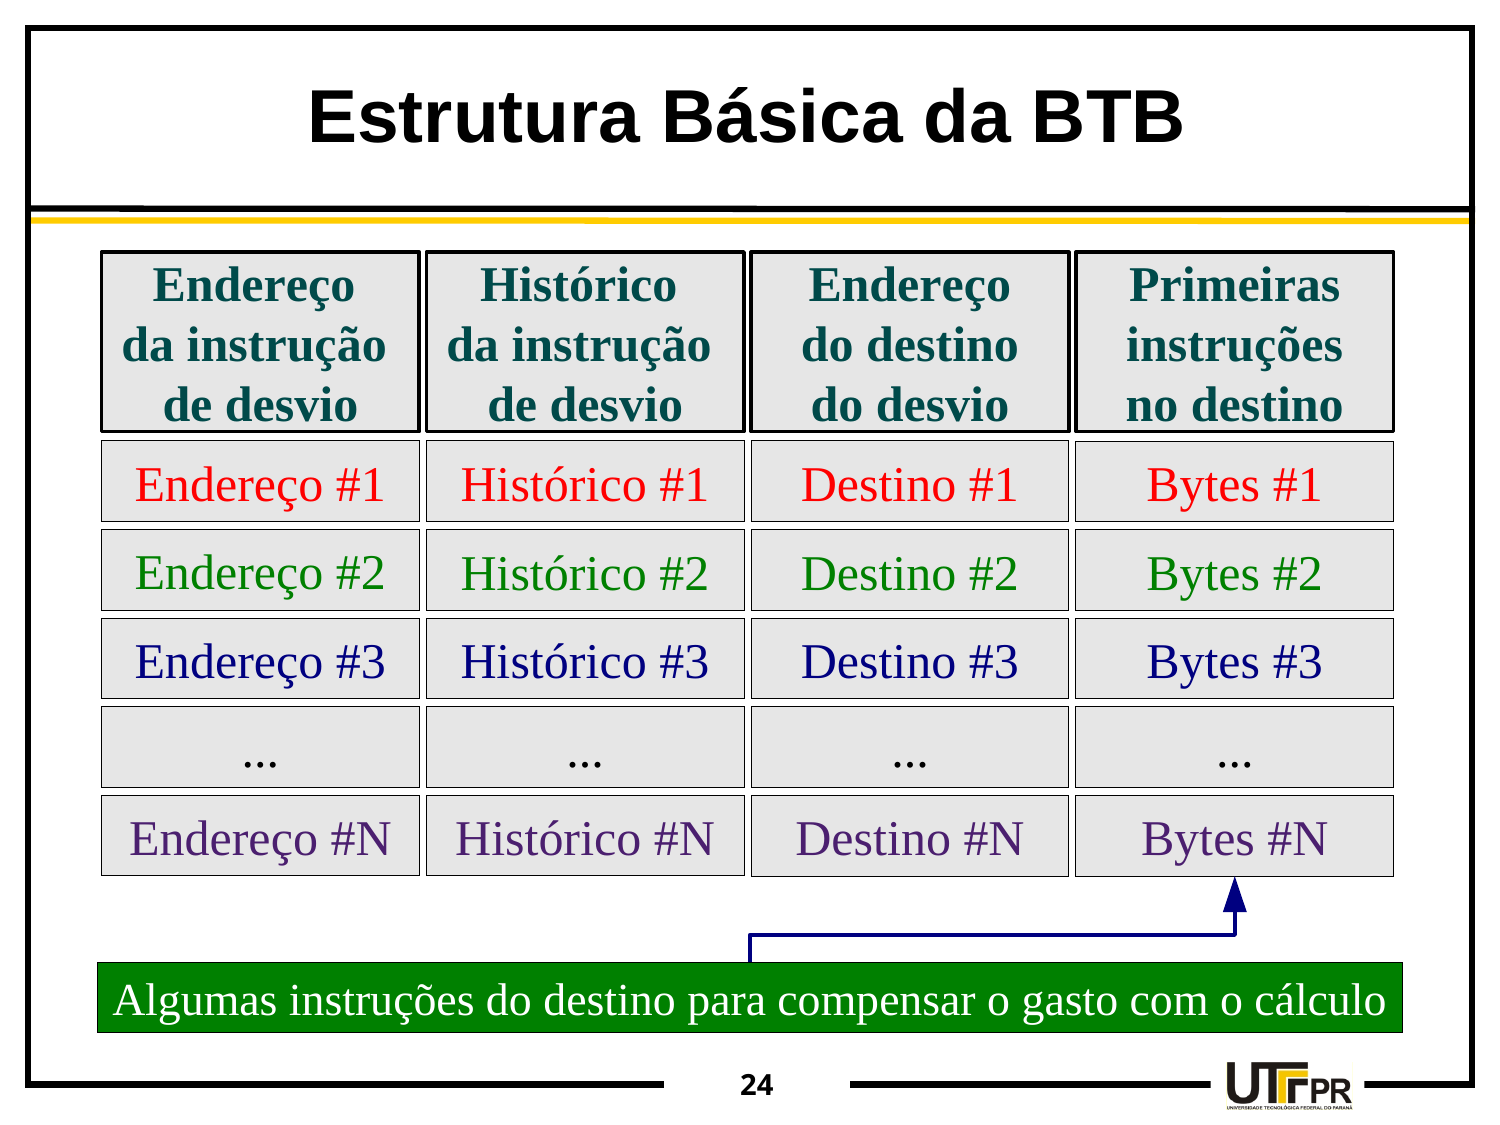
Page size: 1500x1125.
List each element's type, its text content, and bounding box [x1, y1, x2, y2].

text_box Bytes #1 [1075, 441, 1394, 522]
title Estrutura Básica da BTB [23, 35, 1471, 201]
picture [1226, 1062, 1353, 1110]
text_box ... [1075, 706, 1394, 788]
text_box ... [101, 706, 420, 788]
text_box Endereço do destino do desvio [751, 252, 1069, 432]
text_box Destino #1 [751, 440, 1069, 522]
text_box Destino #2 [751, 529, 1069, 611]
text_box Histórico #3 [426, 618, 745, 699]
text_box Histórico #1 [426, 440, 745, 522]
text_box Histórico da instrução de desvio [426, 251, 745, 432]
text_box Endereço #2 [101, 529, 420, 611]
text_box Histórico #N [426, 795, 745, 876]
text_box Primeiras instruções no destino [1075, 252, 1394, 432]
text_box Destino #3 [751, 618, 1069, 699]
text_box Endereço da instrução de desvio [101, 251, 420, 432]
text_box Algumas instruções do destino para compensar o gasto com o cálculo [97, 962, 1403, 1033]
text_box Endereço #1 [101, 440, 420, 522]
text_box ... [751, 706, 1069, 788]
text_box Bytes #3 [1075, 618, 1394, 699]
text_box Bytes #N [1075, 795, 1394, 877]
text_box Destino #N [751, 795, 1069, 877]
text_box ... [426, 706, 745, 788]
text_box Bytes #2 [1075, 529, 1394, 611]
text_box Histórico #2 [426, 529, 745, 611]
text_box Endereço #3 [101, 618, 420, 699]
text_box Endereço #N [101, 795, 420, 876]
